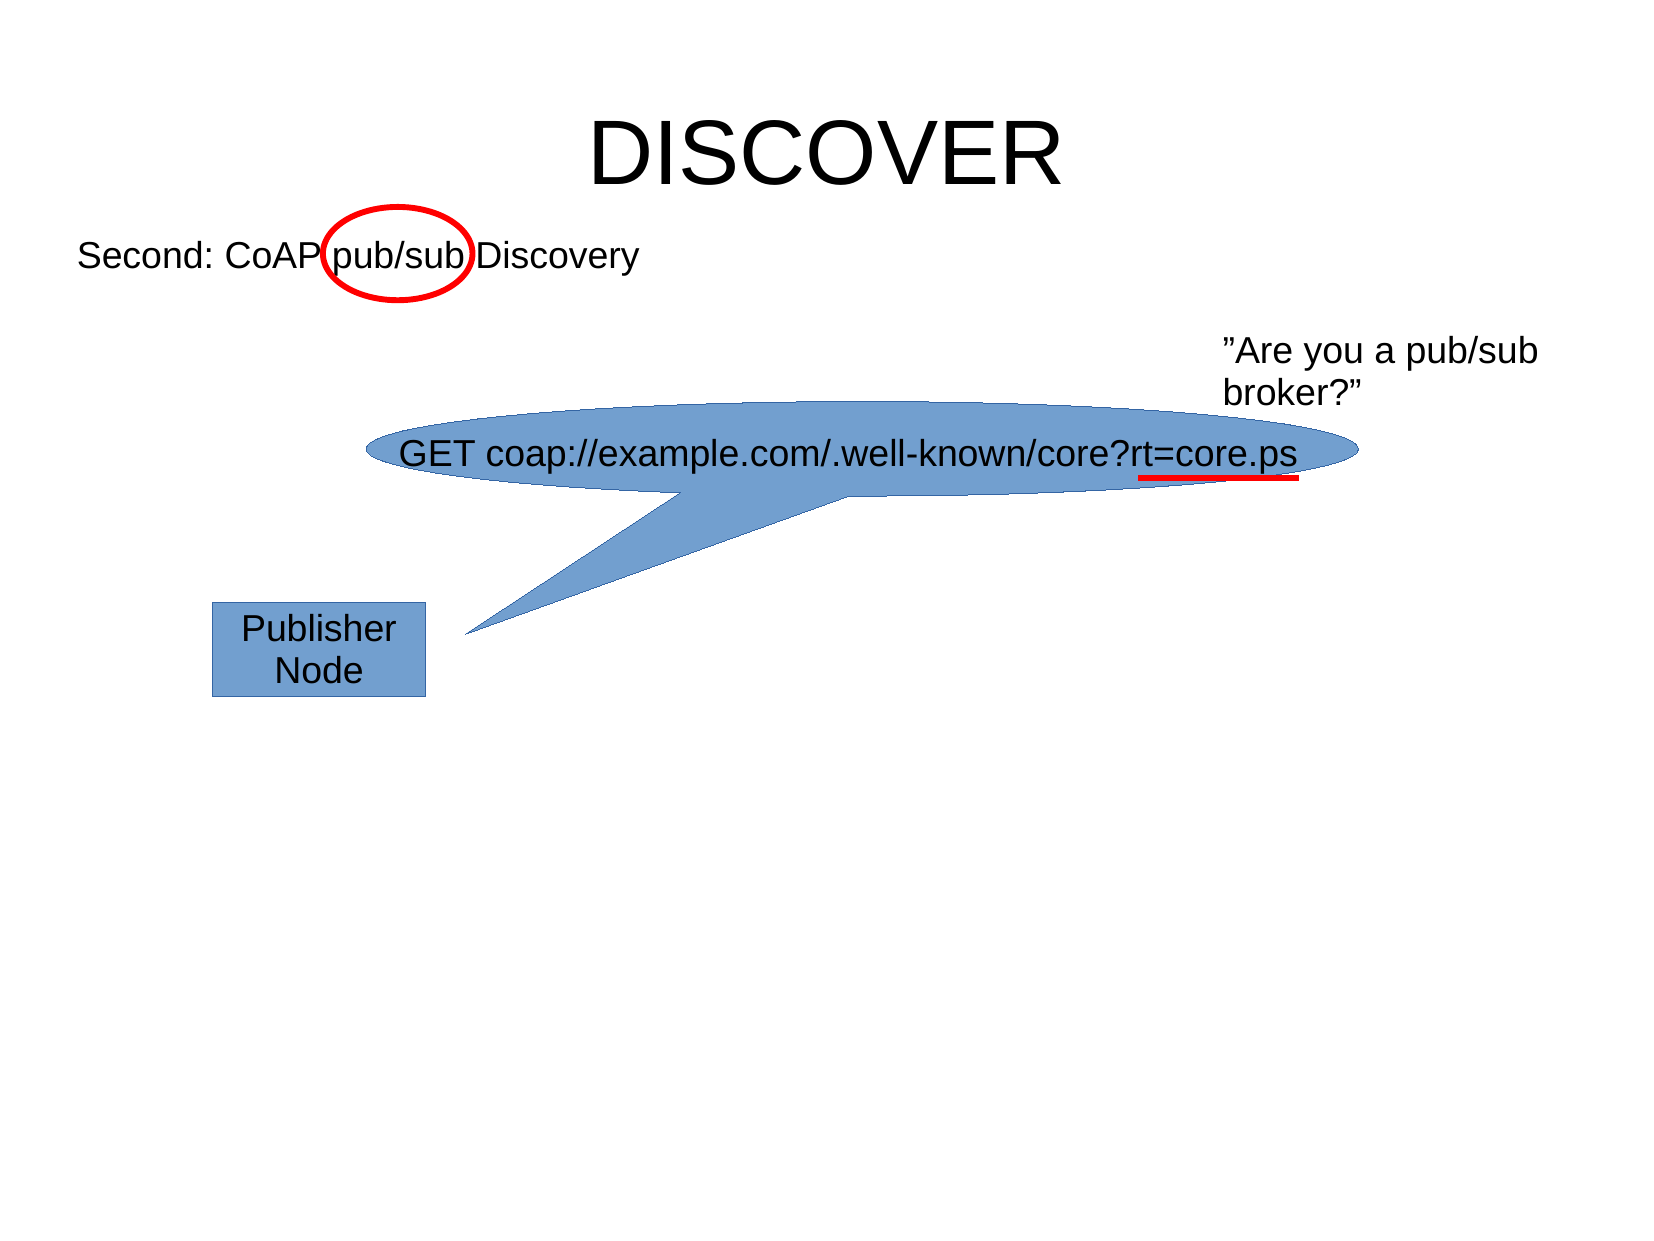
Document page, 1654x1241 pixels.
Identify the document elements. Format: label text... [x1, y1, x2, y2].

text_box [322, 206, 473, 301]
text_box GET coap://example.com/.well-known/core?rt=core.ps [383, 425, 1341, 525]
text_box Second: CoAP pub/sub Discovery [450, 224, 804, 288]
text_box ”Are you a pub/sub broker?” [1204, 318, 1619, 424]
text_box Second: CoAP pub/sub Discovery [59, 224, 345, 288]
text_box [465, 525, 769, 635]
title DISCOVER [82, 49, 1571, 257]
text_box [433, 401, 1291, 425]
text_box [1341, 436, 1359, 462]
text_box Publisher Node [212, 602, 426, 697]
text_box [366, 436, 383, 462]
